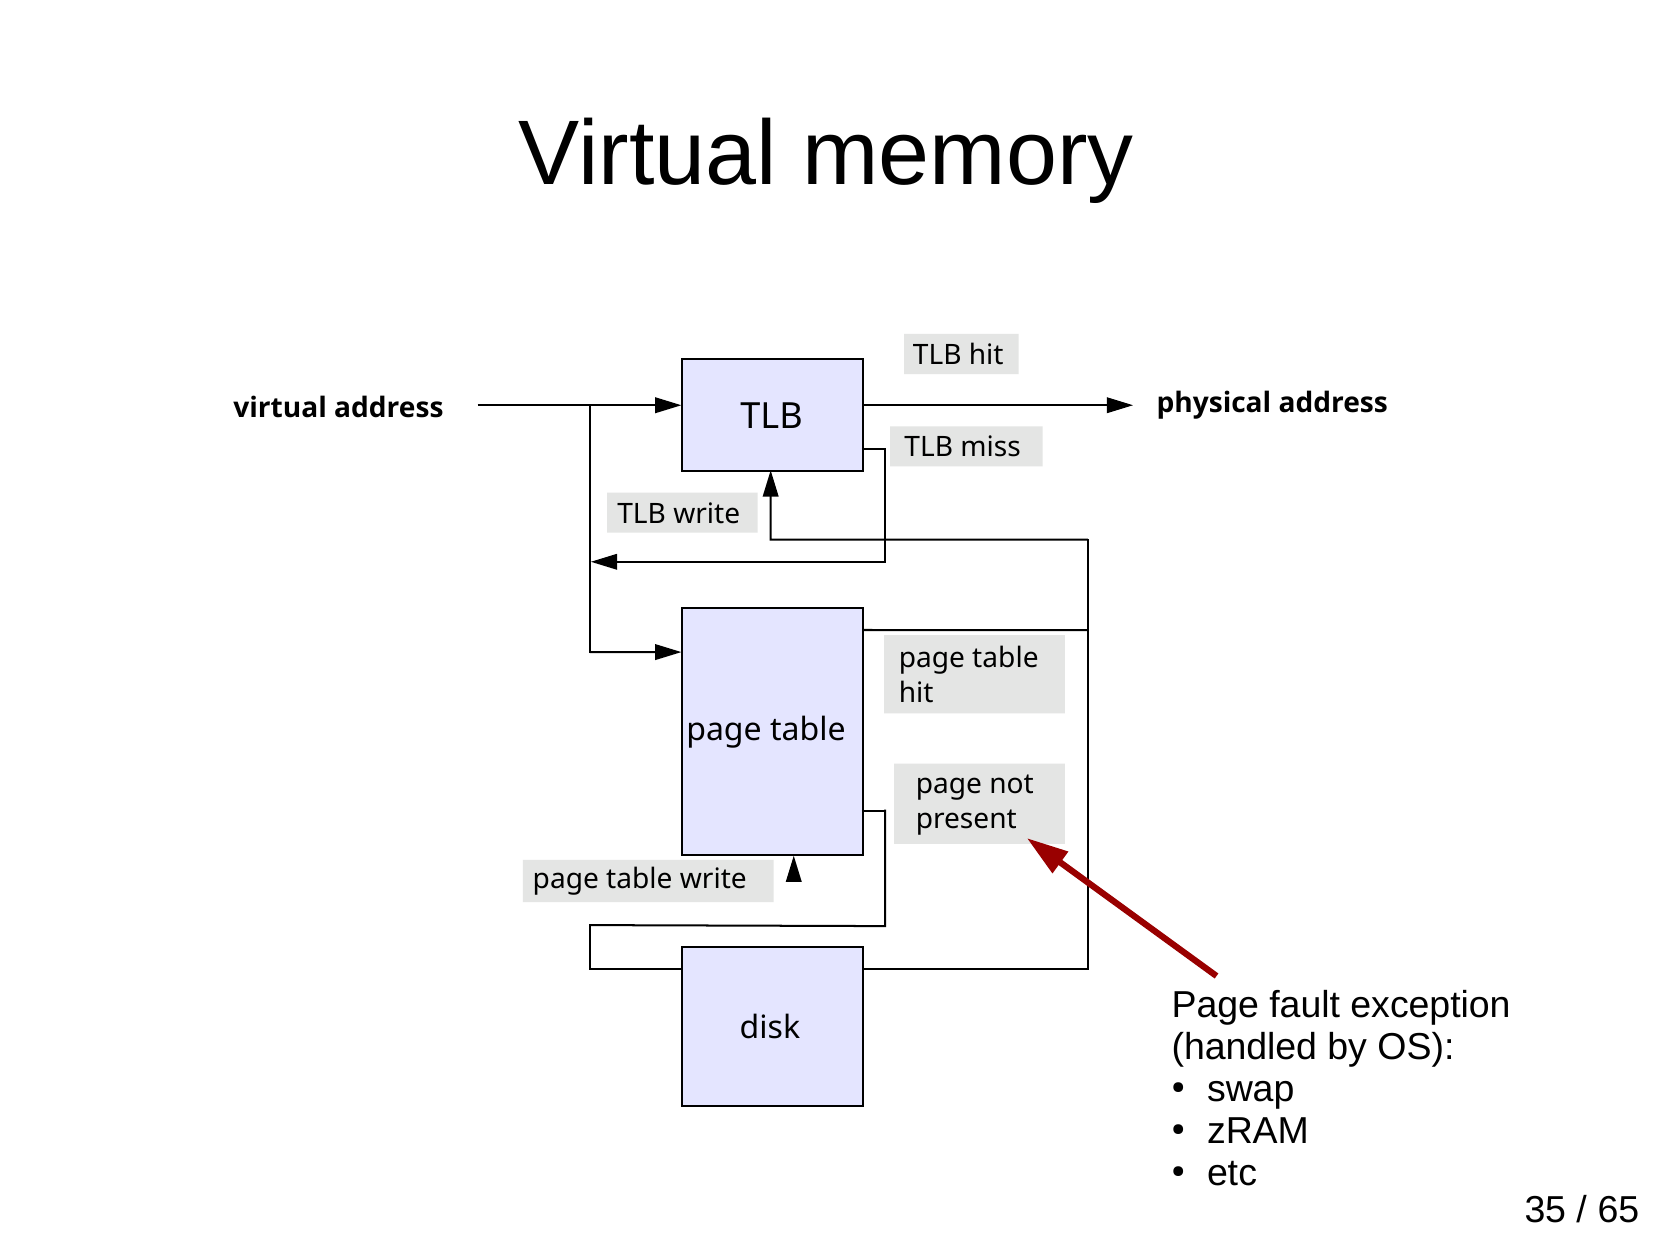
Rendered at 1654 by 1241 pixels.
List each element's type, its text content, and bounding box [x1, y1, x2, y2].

text_box <number> / 65 [1380, 1181, 1654, 1238]
title Virtual memory [82, 49, 1571, 257]
picture [212, 318, 1470, 1134]
text_box Page fault exception (handled by OS): swap zRAM etc [1156, 976, 1526, 1201]
